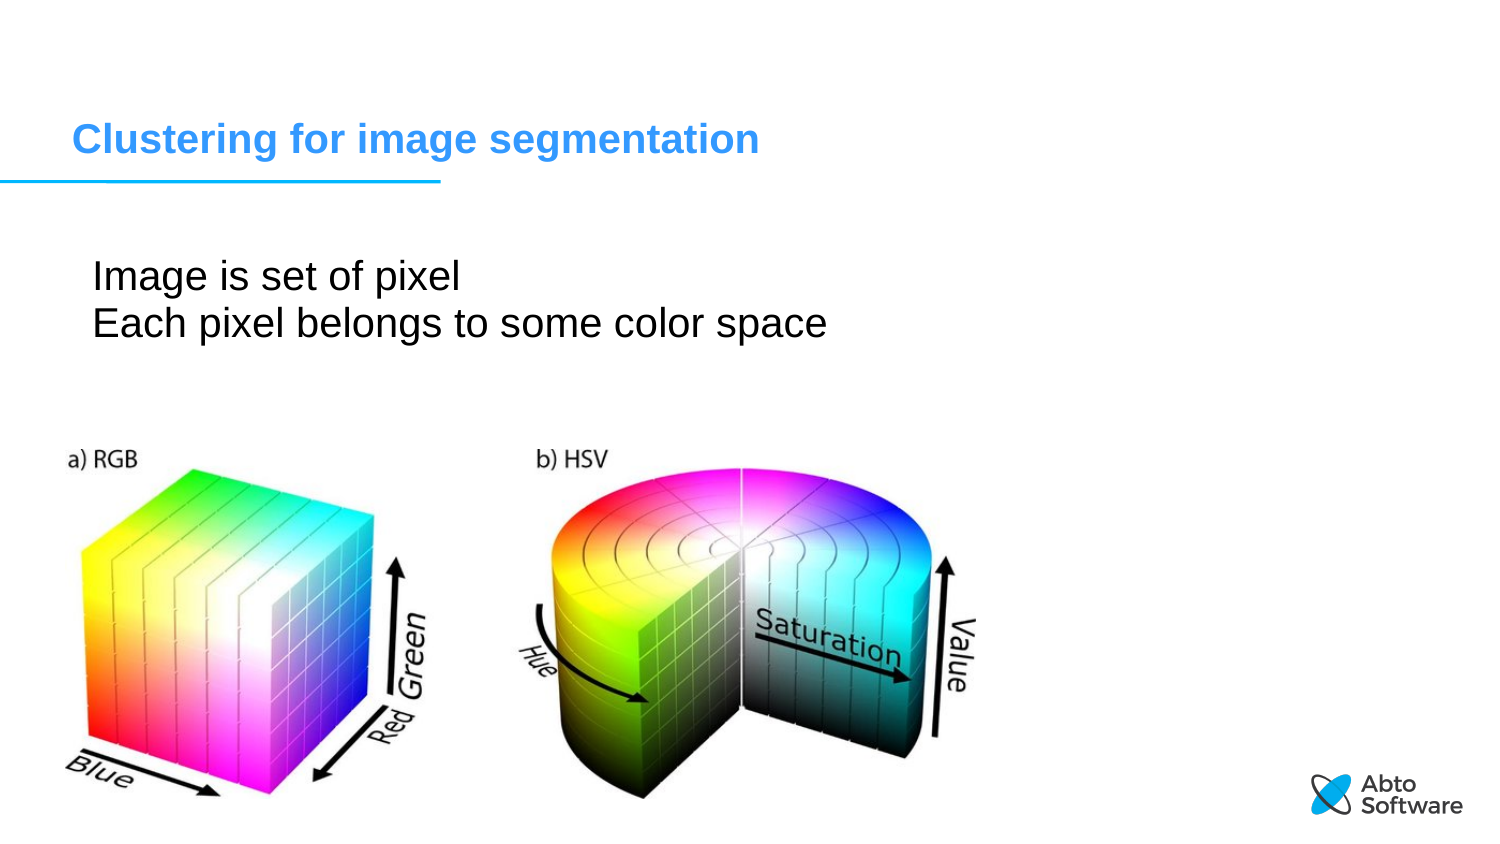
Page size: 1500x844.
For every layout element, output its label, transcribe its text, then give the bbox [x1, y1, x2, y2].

picture [65, 449, 976, 799]
title Clustering for image segmentation [71, 68, 1311, 210]
picture [1299, 771, 1474, 817]
subtitle Image is set of pixel Each pixel belongs to some color space [92, 253, 1141, 747]
